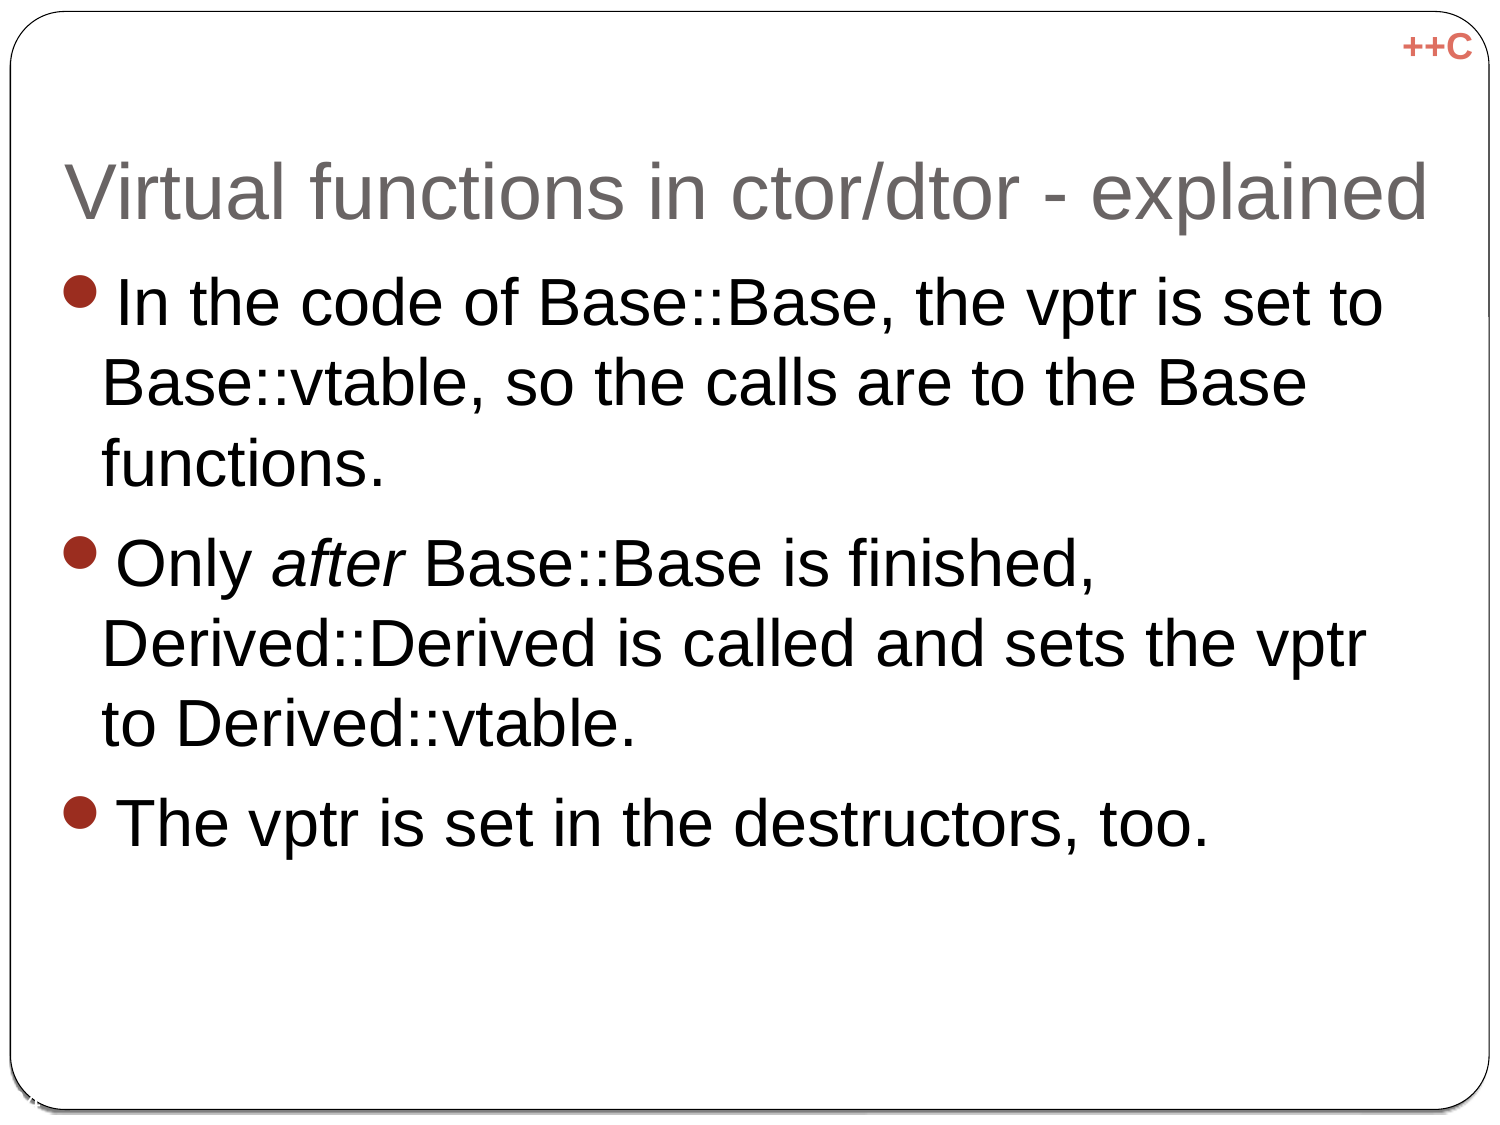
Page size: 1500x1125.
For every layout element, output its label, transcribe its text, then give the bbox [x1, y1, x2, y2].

text_box In the code of Base::Base, the vptr is set to Base::vtable, so the calls are to the Base functions. Only after Base::Base is finished, Derived::Derived is called and sets the vptr to Derived::vtable. The vptr is set in the destructors, too. [44, 251, 1445, 1125]
slide_number <number> [0, 1074, 44, 1125]
title Virtual functions in ctor/dtor - explained [50, 45, 1450, 250]
